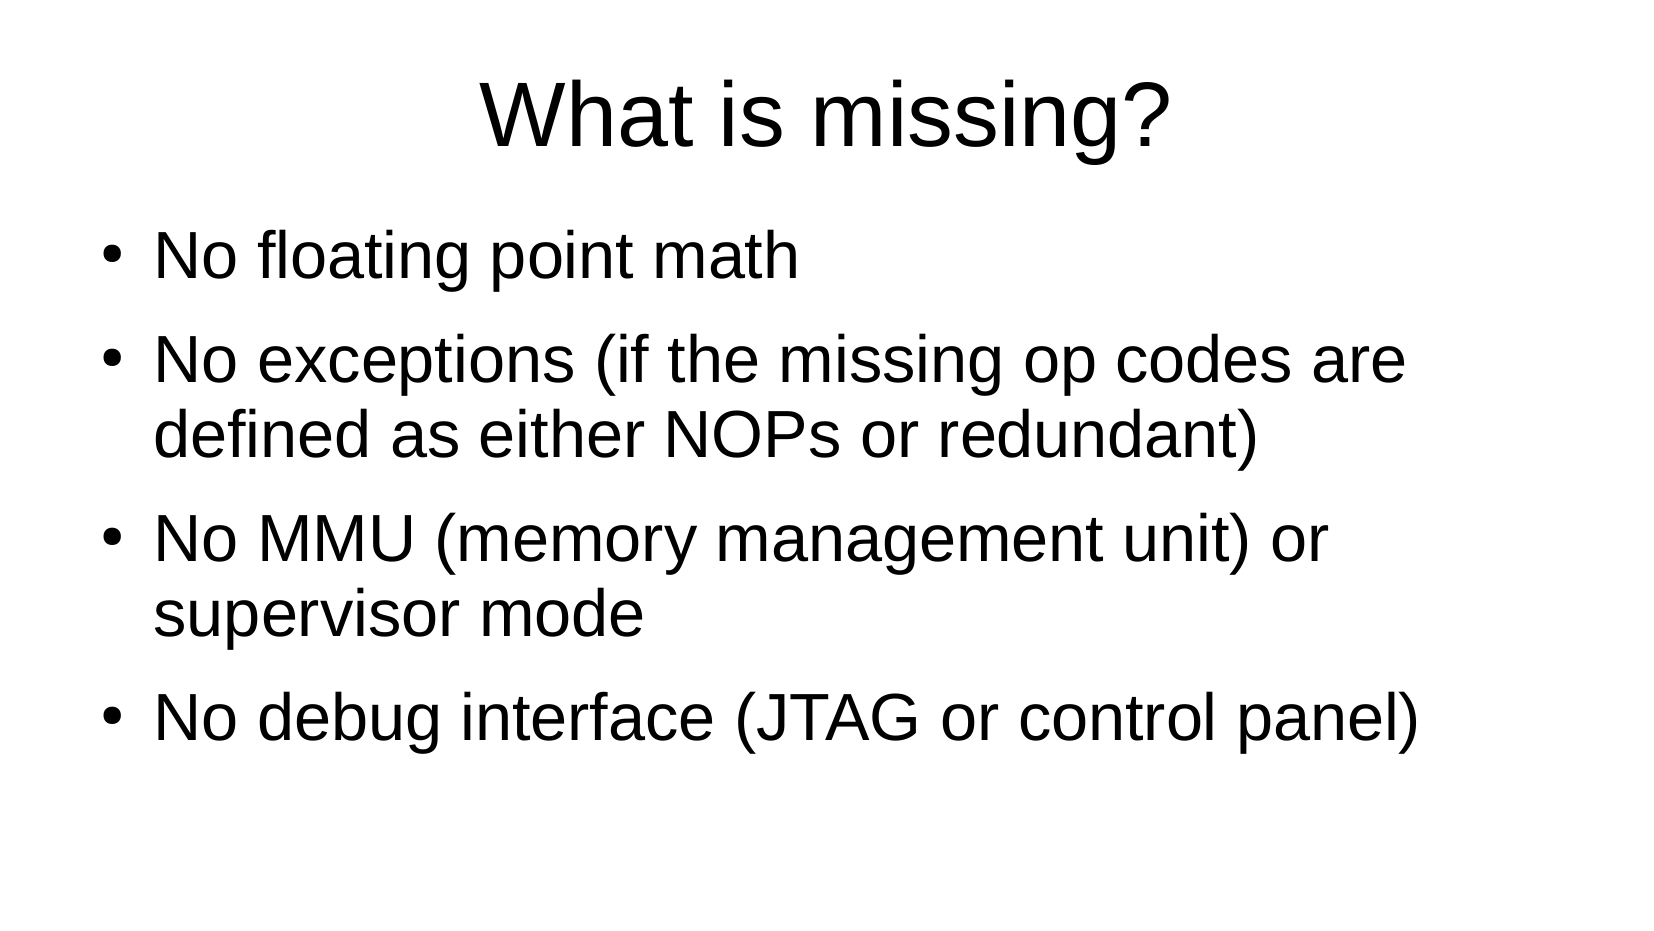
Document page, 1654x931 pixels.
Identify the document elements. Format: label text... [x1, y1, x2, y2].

title What is missing? [82, 37, 1571, 193]
list No floating point math No exceptions (if the missing op codes are defined as either NOPs or redundant) No MMU (memory management unit) or supervisor mode No debug interface (JTAG or control panel) [82, 217, 1571, 758]
